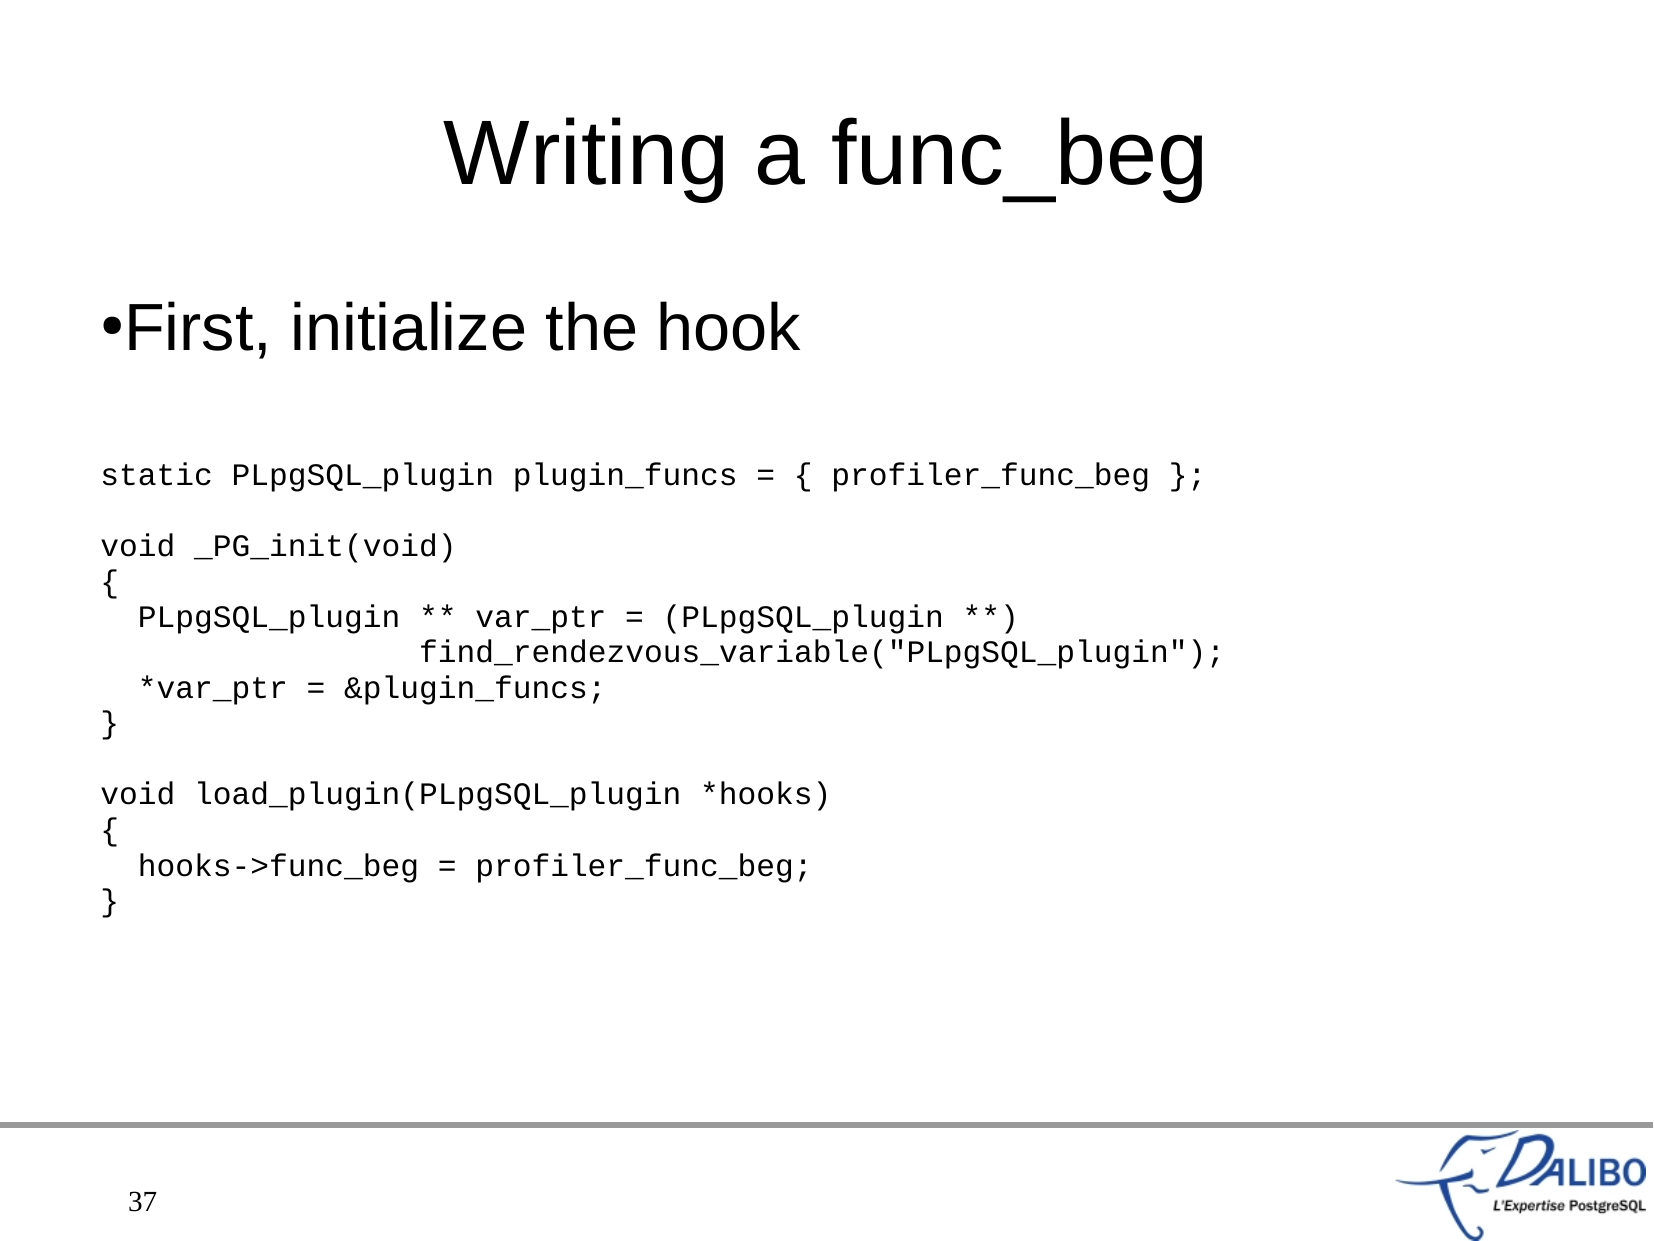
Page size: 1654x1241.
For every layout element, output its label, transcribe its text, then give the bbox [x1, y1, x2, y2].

title Writing a func_beg [82, 49, 1571, 257]
picture [1395, 1130, 1646, 1241]
list First, initialize the hook static PLpgSQL_plugin plugin_funcs = { profiler_func_beg }; void _PG_init(void) { PLpgSQL_plugin ** var_ptr = (PLpgSQL_plugin **) find_rendezvous_variable("PLpgSQL_plugin"); *var_ptr = &plugin_funcs; } void load_plugin(PLpgSQL_plugin *hooks) { hooks->func_beg = profiler_func_beg; } [82, 290, 1571, 1109]
